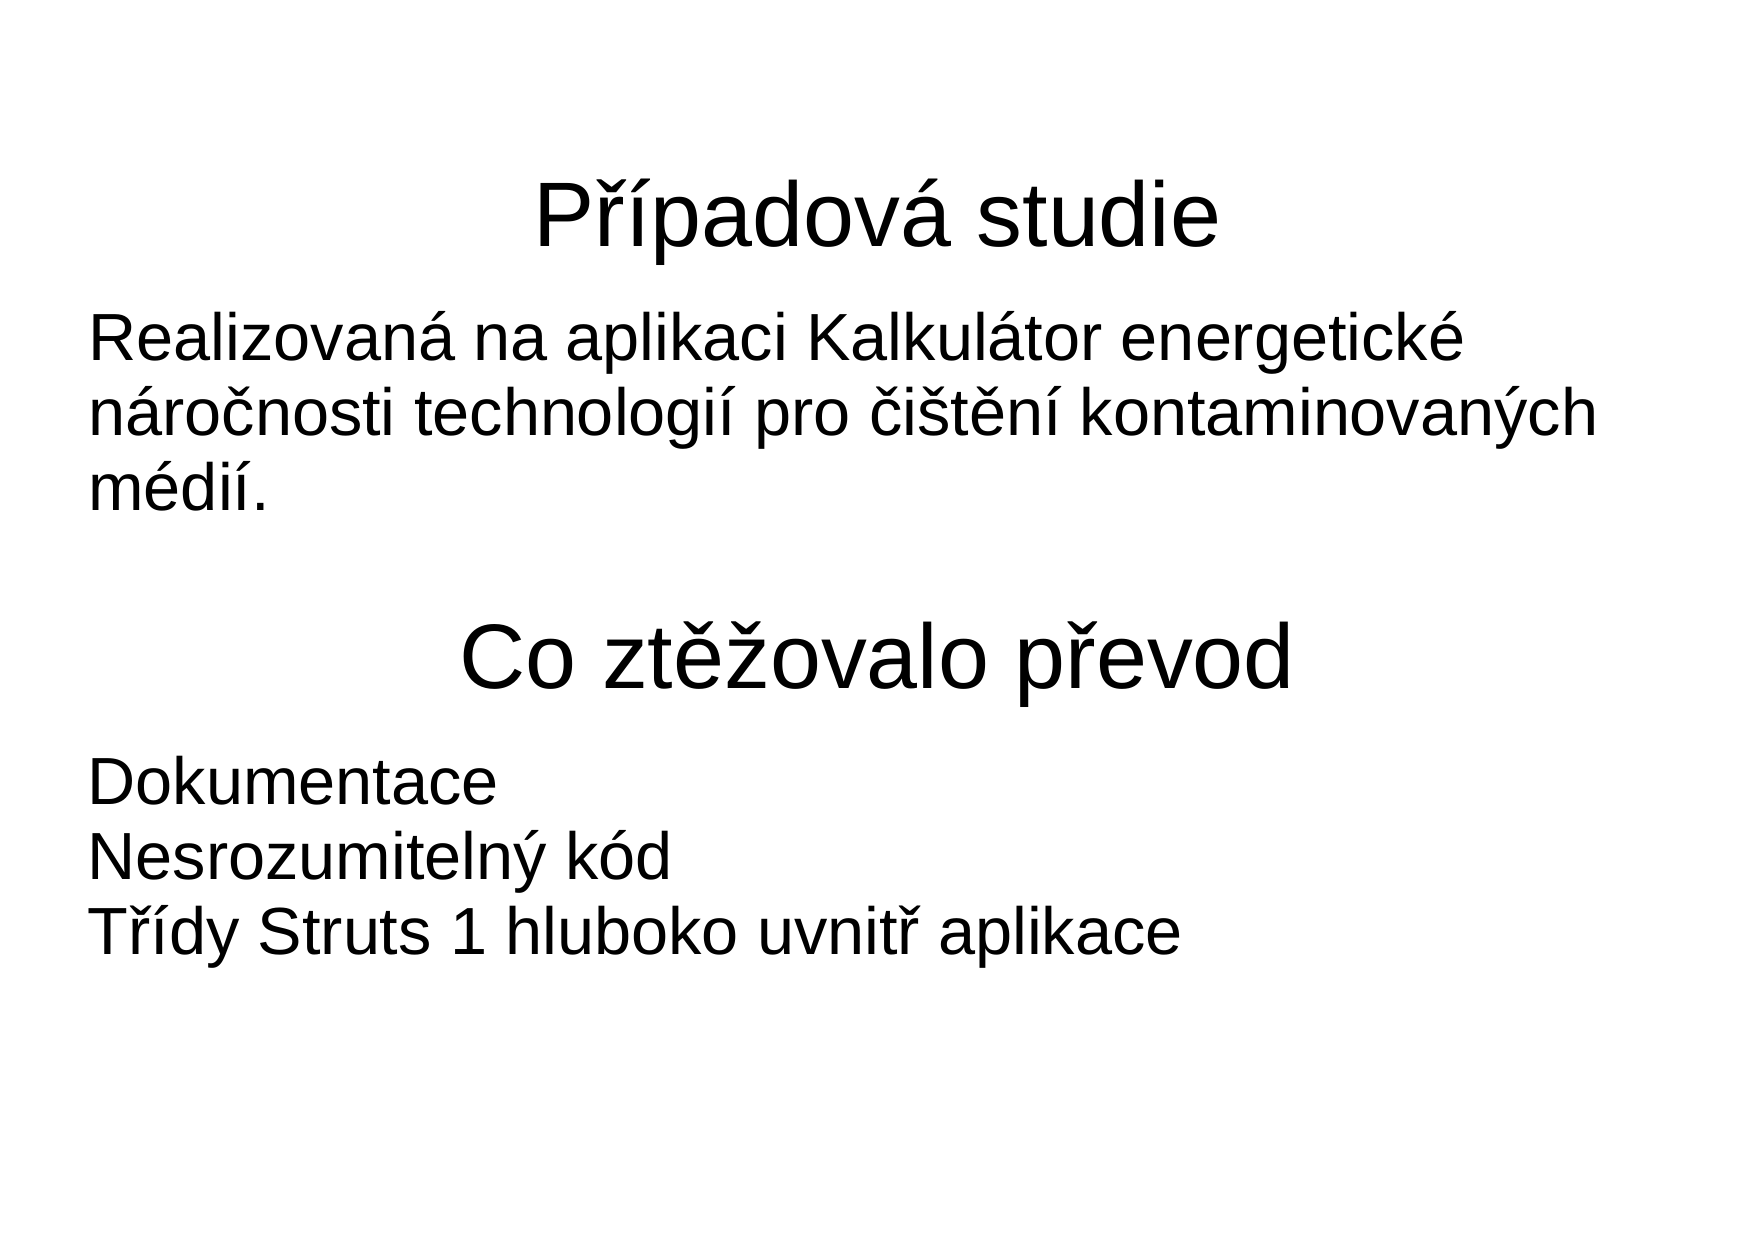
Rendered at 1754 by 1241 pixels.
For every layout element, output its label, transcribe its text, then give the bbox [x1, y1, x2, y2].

title Případová studie [88, 118, 1668, 236]
subtitle Realizovaná na aplikaci Kalkulátor energetické náročnosti technologií pro čištění kontaminovaných médií. [88, 236, 1668, 561]
title Co ztěžovalo převod [88, 561, 1668, 754]
text_box Dokumentace Nesrozumitelný kód Třídy Struts 1 hluboko uvnitř aplikace [87, 708, 1667, 1004]
